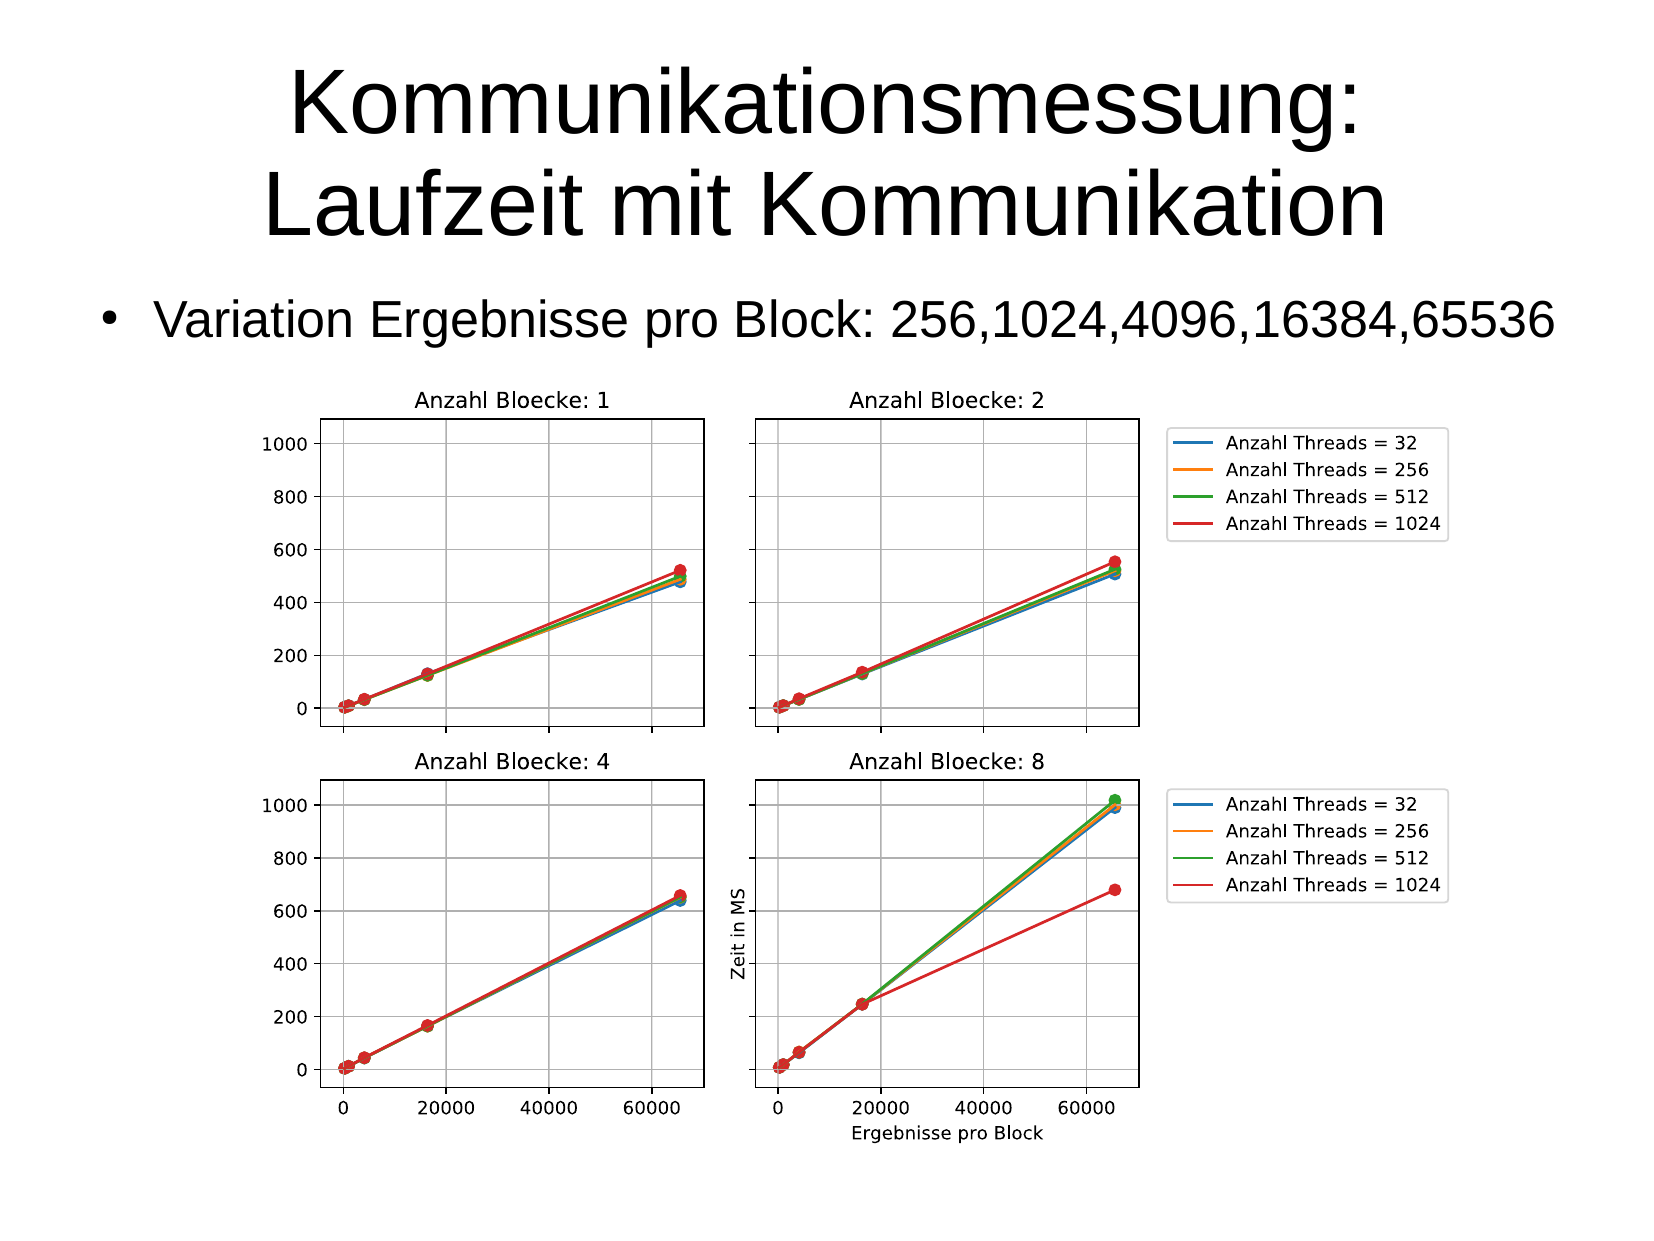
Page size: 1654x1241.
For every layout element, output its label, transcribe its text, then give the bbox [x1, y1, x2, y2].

title Kommunikationsmessung: Laufzeit mit Kommunikation [82, 49, 1571, 257]
picture [248, 377, 1462, 1155]
list Variation Ergebnisse pro Block: 256,1024,4096,16384,65536 [82, 290, 1571, 1109]
